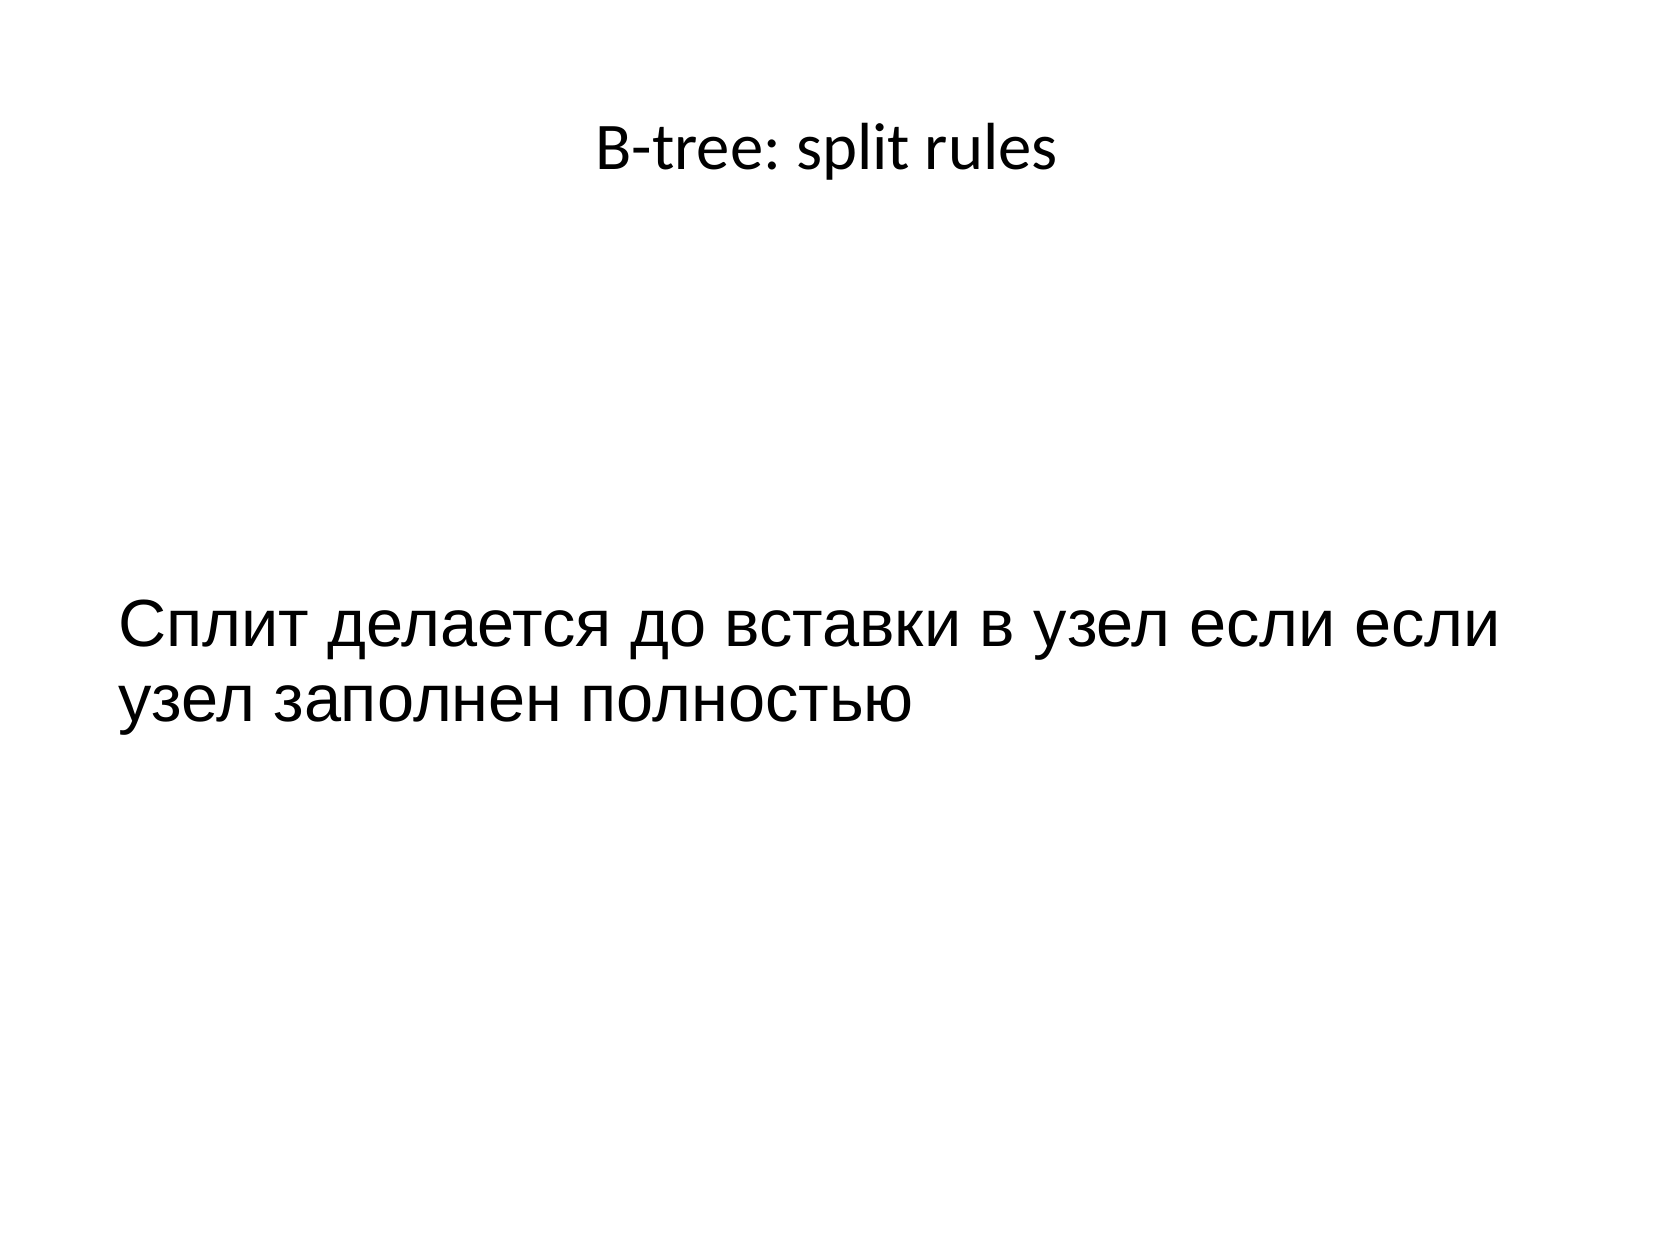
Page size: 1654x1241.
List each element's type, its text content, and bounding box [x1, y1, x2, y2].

title B-tree: split rules [82, 49, 1571, 257]
subtitle Сплит делается до вставки в узел если если узел заполнен полностью [82, 289, 1571, 1108]
